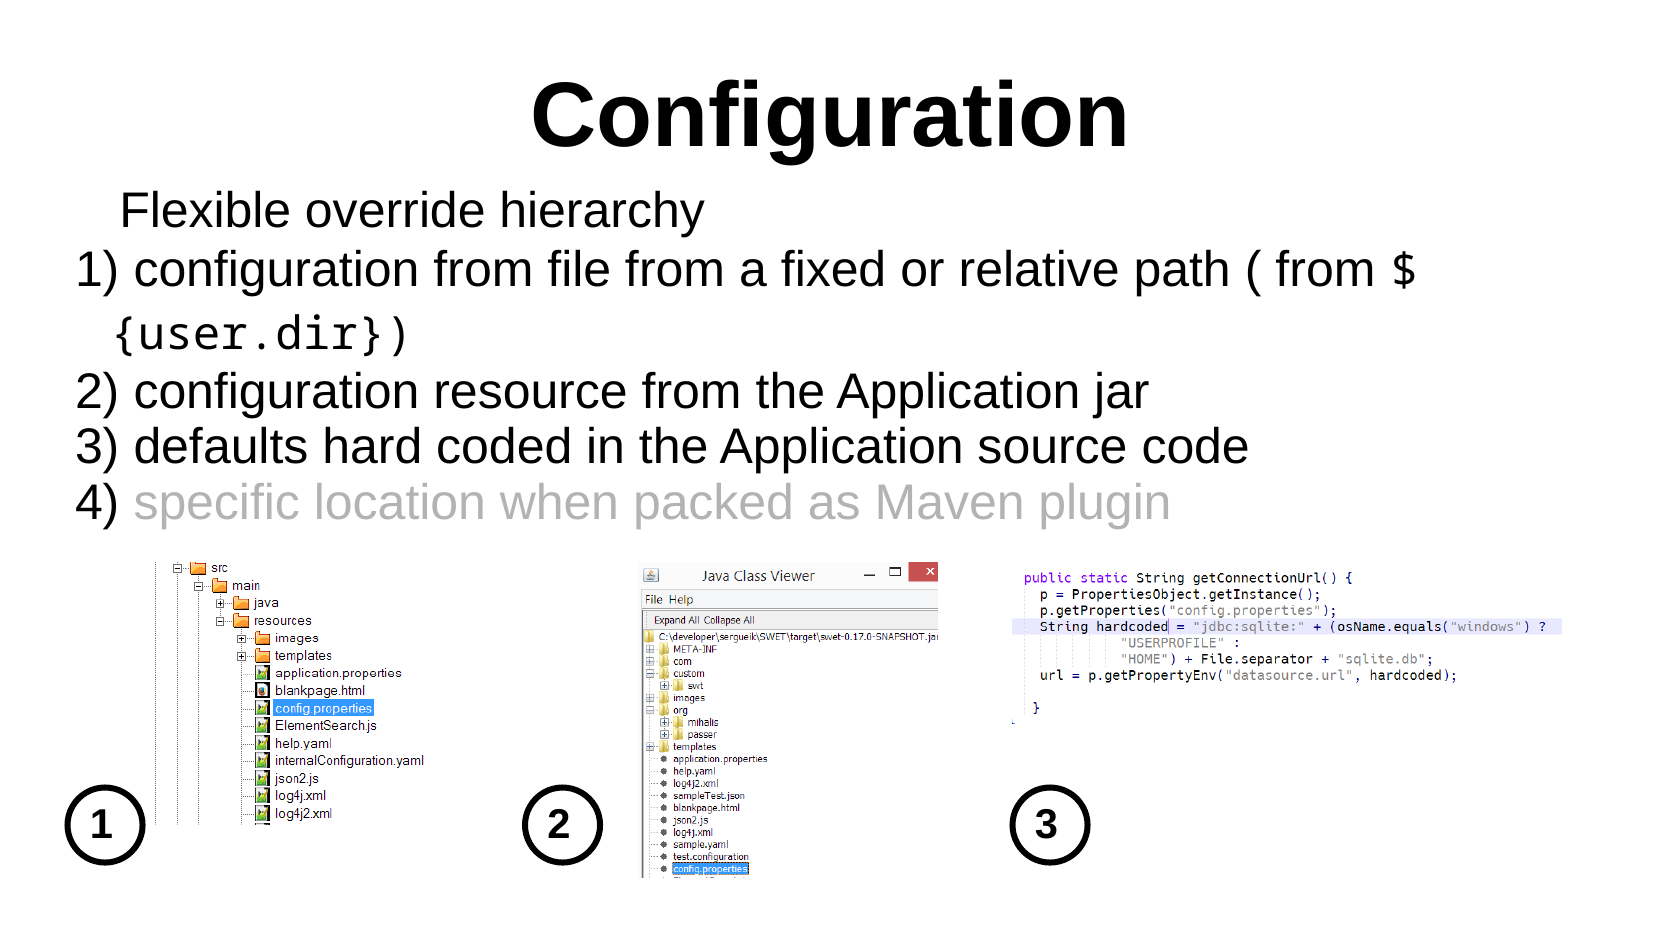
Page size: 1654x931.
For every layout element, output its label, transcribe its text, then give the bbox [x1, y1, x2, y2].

picture [150, 562, 511, 826]
text_box 3 [1020, 793, 1096, 856]
picture [637, 562, 938, 878]
picture [1012, 562, 1562, 724]
text_box 2 [532, 793, 608, 856]
title Configuration [86, 37, 1576, 193]
subtitle Flexible override hierarchy configuration from file from a fixed or relative path ( from ${user.dir}) configuration resource from the Application jar defaults hard coded in the Application source code specific location when packed as Maven plugin [75, 202, 1564, 573]
text_box 1 [75, 793, 151, 856]
